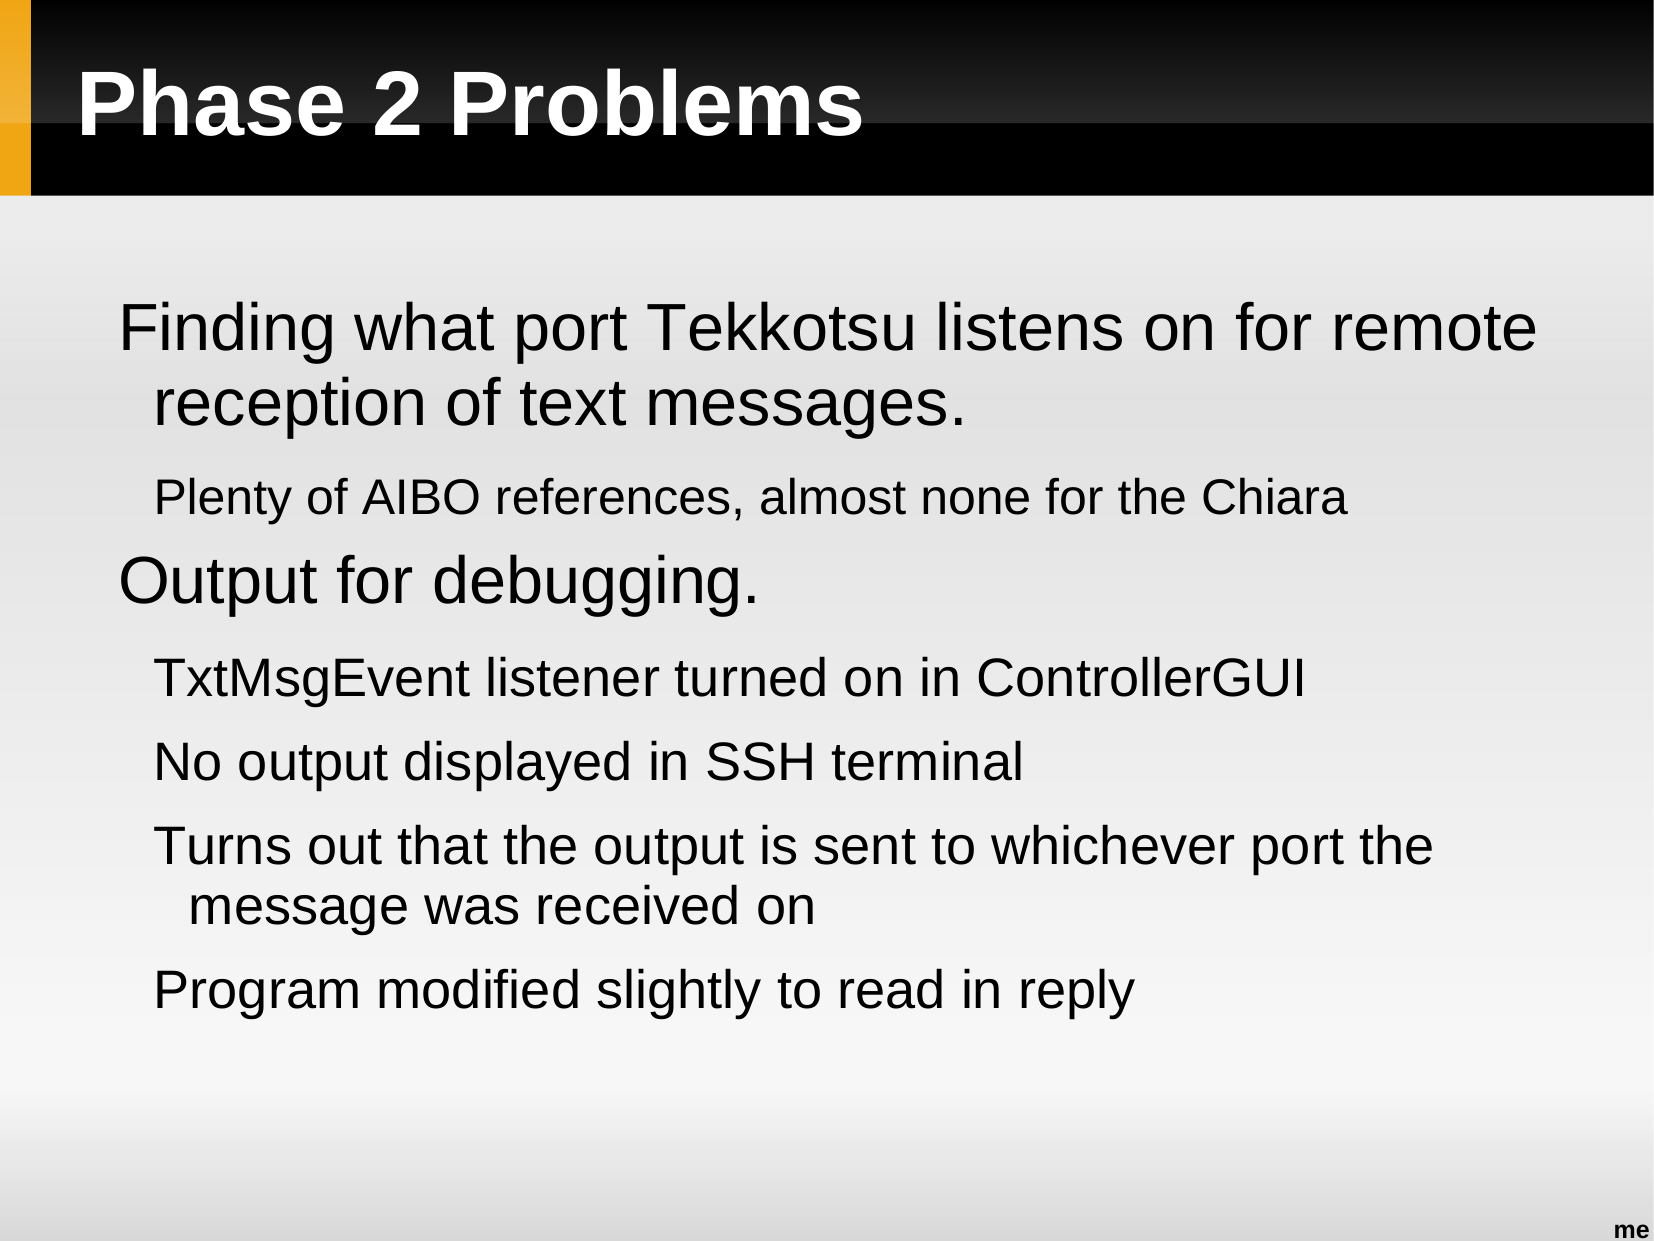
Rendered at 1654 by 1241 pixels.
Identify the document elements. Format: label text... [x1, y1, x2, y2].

title Phase 2 Problems [76, 0, 1565, 208]
picture [0, 0, 1654, 1241]
title me [1312, 1200, 1651, 1241]
list Finding what port Tekkotsu listens on for remote reception of text messages. Plenty of AIBO references, almost none for the Chiara Output for debugging. TxtMsgEvent listener turned on in ControllerGUI No output displayed in SSH terminal Turns out that the output is sent to whichever port the message was received on Program modified slightly to read in reply [82, 290, 1571, 1109]
